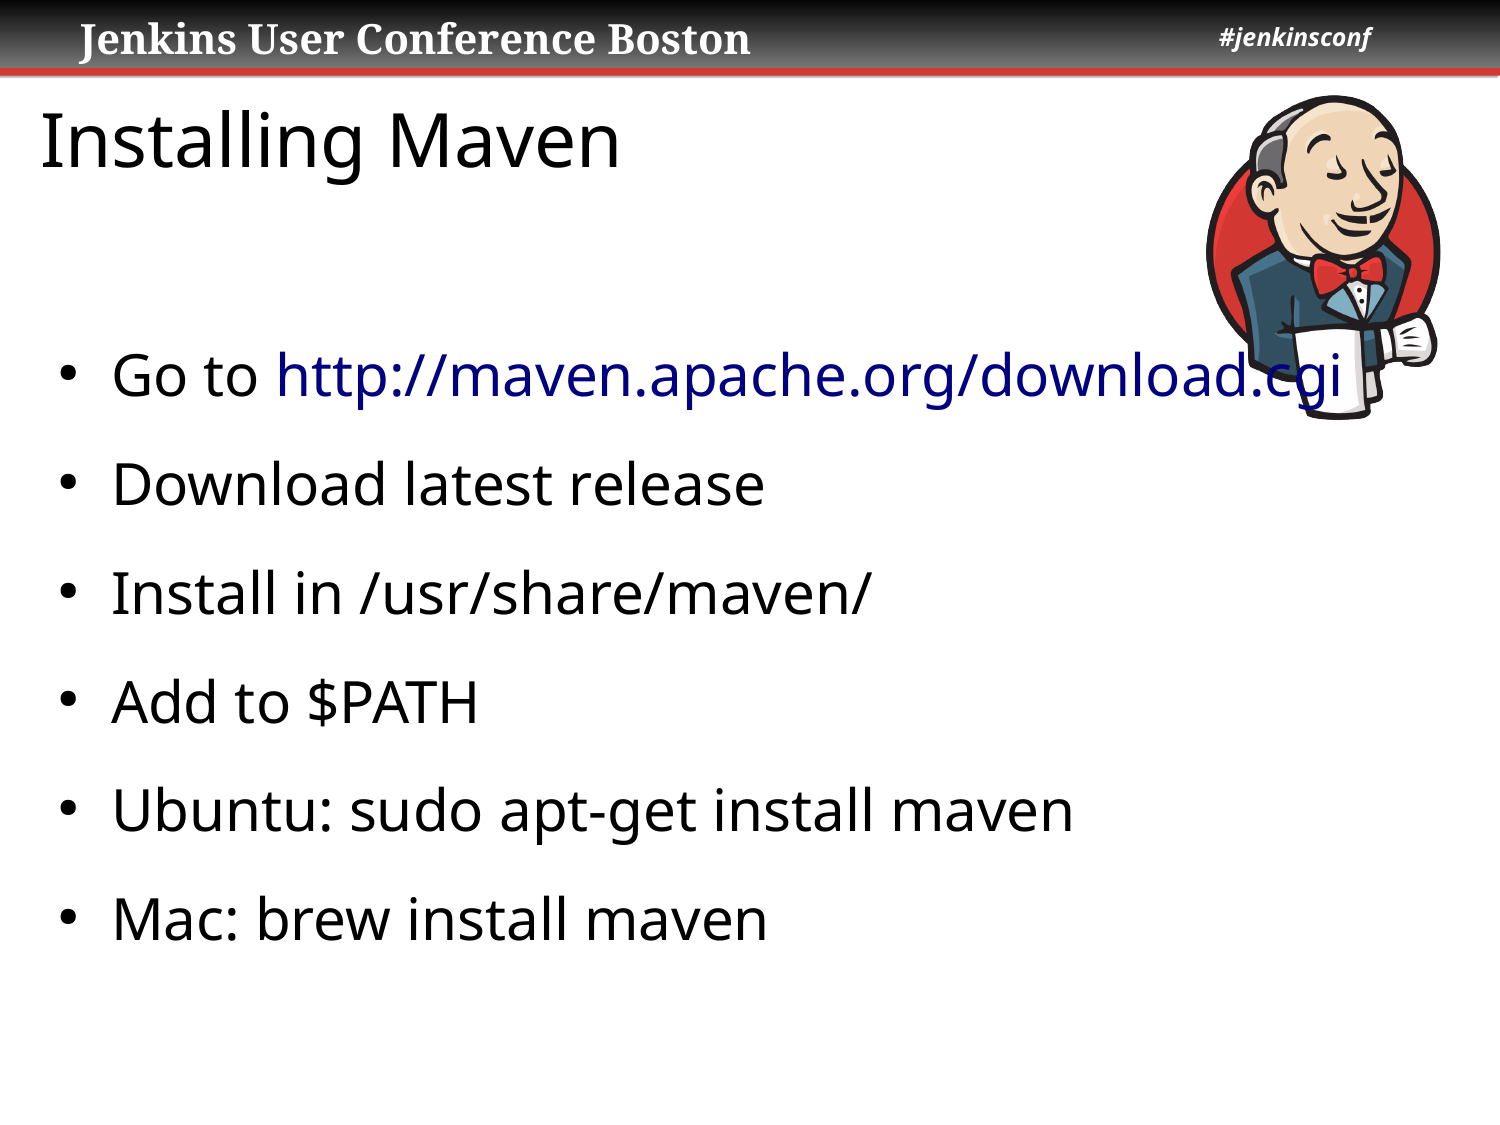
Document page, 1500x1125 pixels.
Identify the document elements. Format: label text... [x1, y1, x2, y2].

list Go to http://maven.apache.org/download.cgi Download latest release Install in /usr/share/maven/ Add to $PATH Ubuntu: sudo apt-get install maven Mac: brew install maven [40, 334, 1391, 1043]
picture [1206, 95, 1441, 420]
title Installing Maven [40, 95, 1425, 283]
